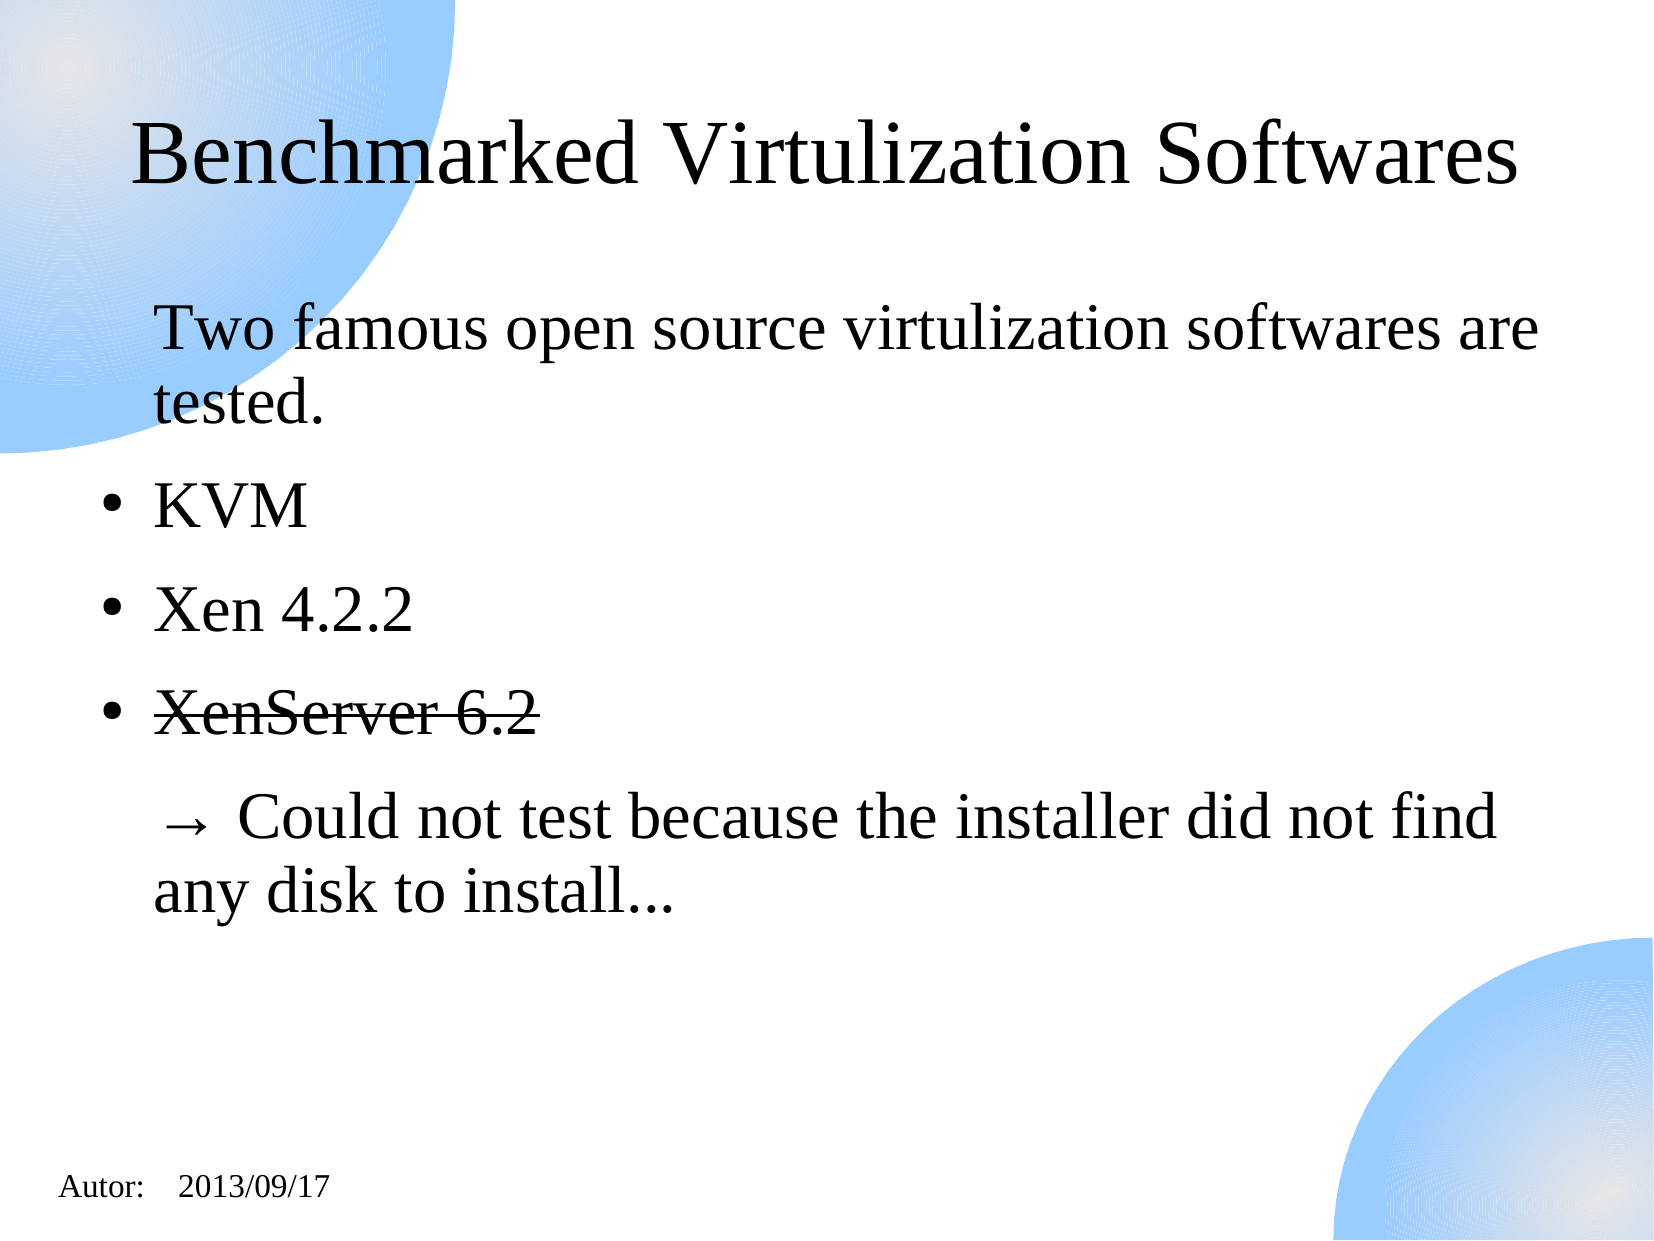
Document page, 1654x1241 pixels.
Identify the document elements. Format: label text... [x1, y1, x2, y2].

list Two famous open source virtulization softwares are tested. KVM Xen 4.2.2 XenServer 6.2 → Could not test because the installer did not find any disk to install... [82, 290, 1571, 1010]
title Benchmarked Virtulization Softwares [82, 49, 1571, 257]
